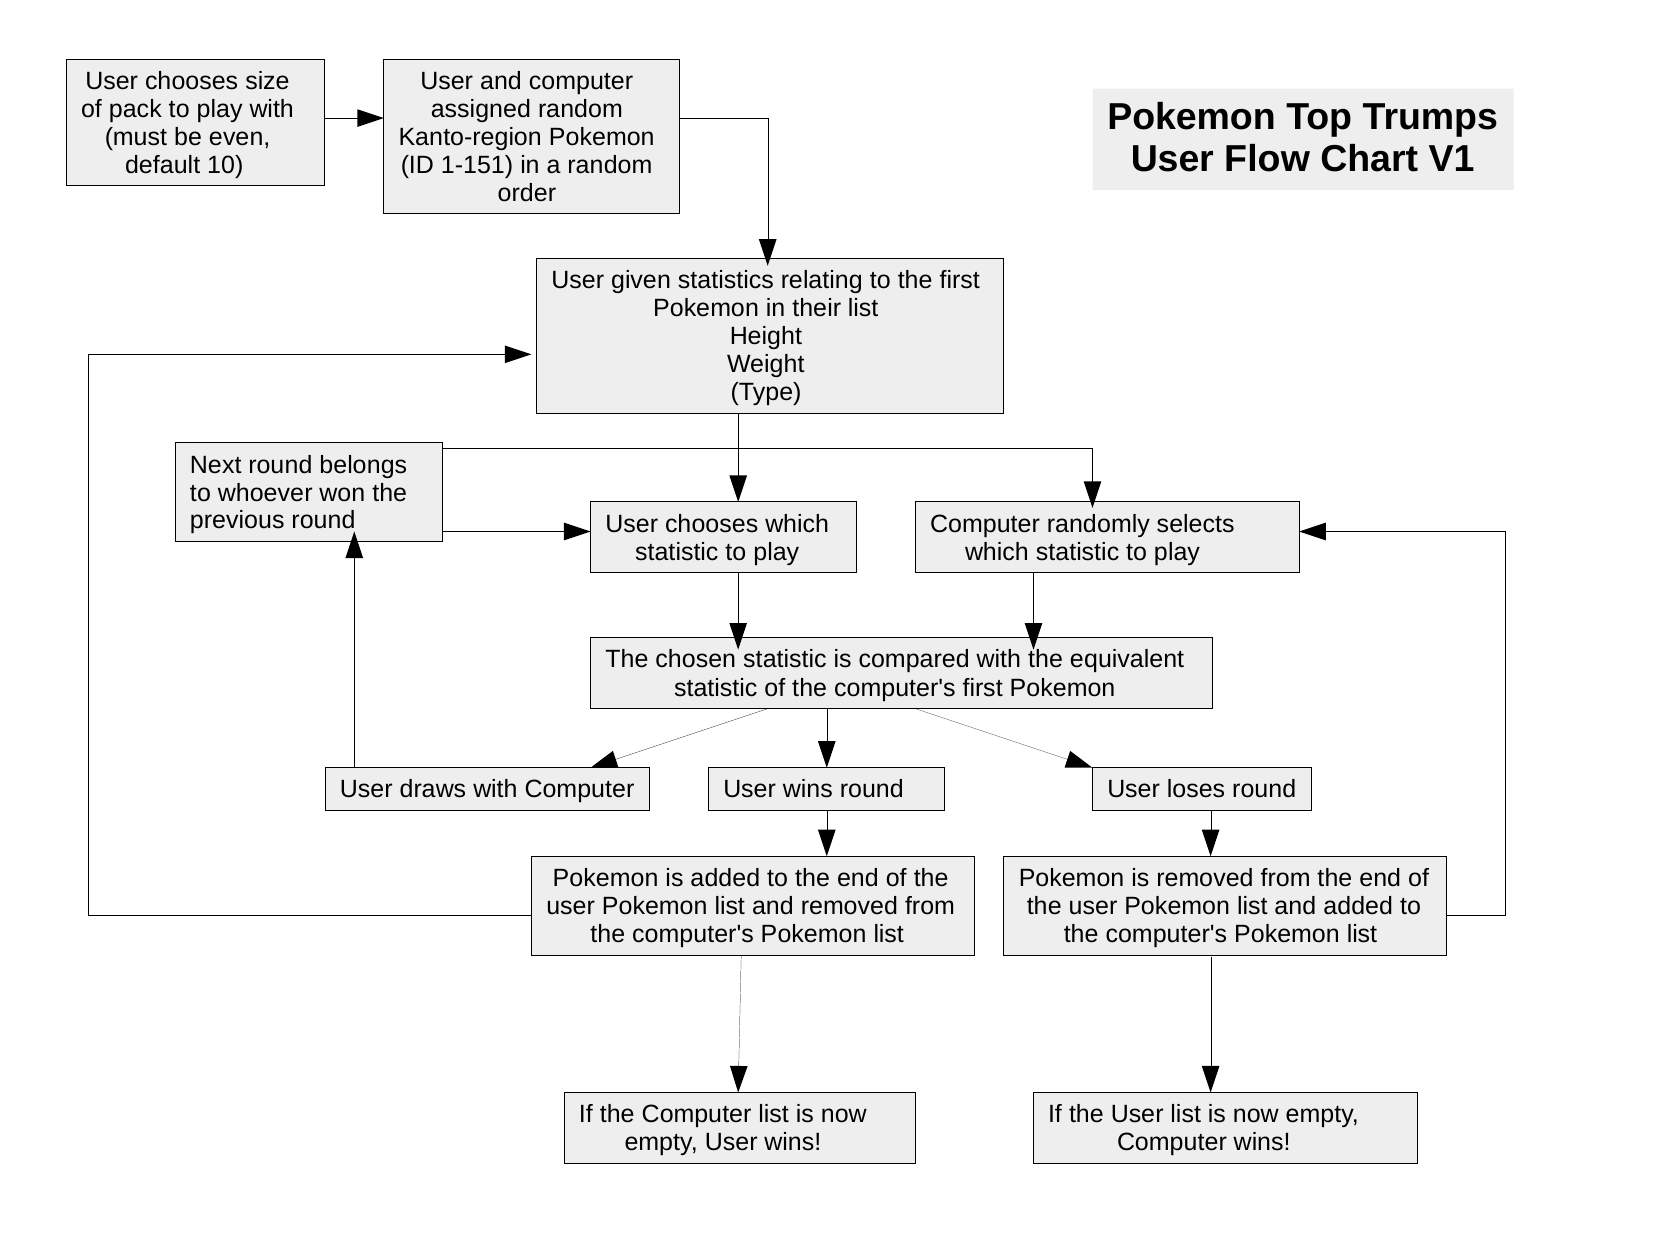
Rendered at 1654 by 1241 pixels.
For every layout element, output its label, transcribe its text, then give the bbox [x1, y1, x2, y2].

text_box User chooses which statistic to play [590, 501, 857, 573]
text_box User draws with Computer [325, 767, 650, 811]
text_box Computer randomly selects which statistic to play [915, 501, 1300, 573]
text_box User chooses size of pack to play with (must be even, default 10) [66, 59, 325, 186]
text_box Pokemon is added to the end of the user Pokemon list and removed from the computer's Pokemon list [531, 856, 975, 956]
text_box Next round belongs to whoever won the previous round [175, 442, 443, 542]
text_box If the Computer list is now empty, User wins! [564, 1092, 916, 1164]
text_box User loses round [1092, 767, 1312, 811]
text_box User and computer assigned random Kanto-region Pokemon (ID 1-151) in a random order [383, 59, 680, 214]
text_box The chosen statistic is compared with the equivalent statistic of the computer's first Pokemon [590, 637, 1213, 709]
text_box User wins round [708, 767, 945, 811]
text_box If the User list is now empty, Computer wins! [1033, 1092, 1418, 1164]
text_box Pokemon Top Trumps User Flow Chart V1 [1092, 88, 1514, 190]
text_box User given statistics relating to the first Pokemon in their list Height Weight (Type) [536, 258, 1004, 414]
text_box Pokemon is removed from the end of the user Pokemon list and added to the computer's Pokemon list [1003, 856, 1447, 956]
